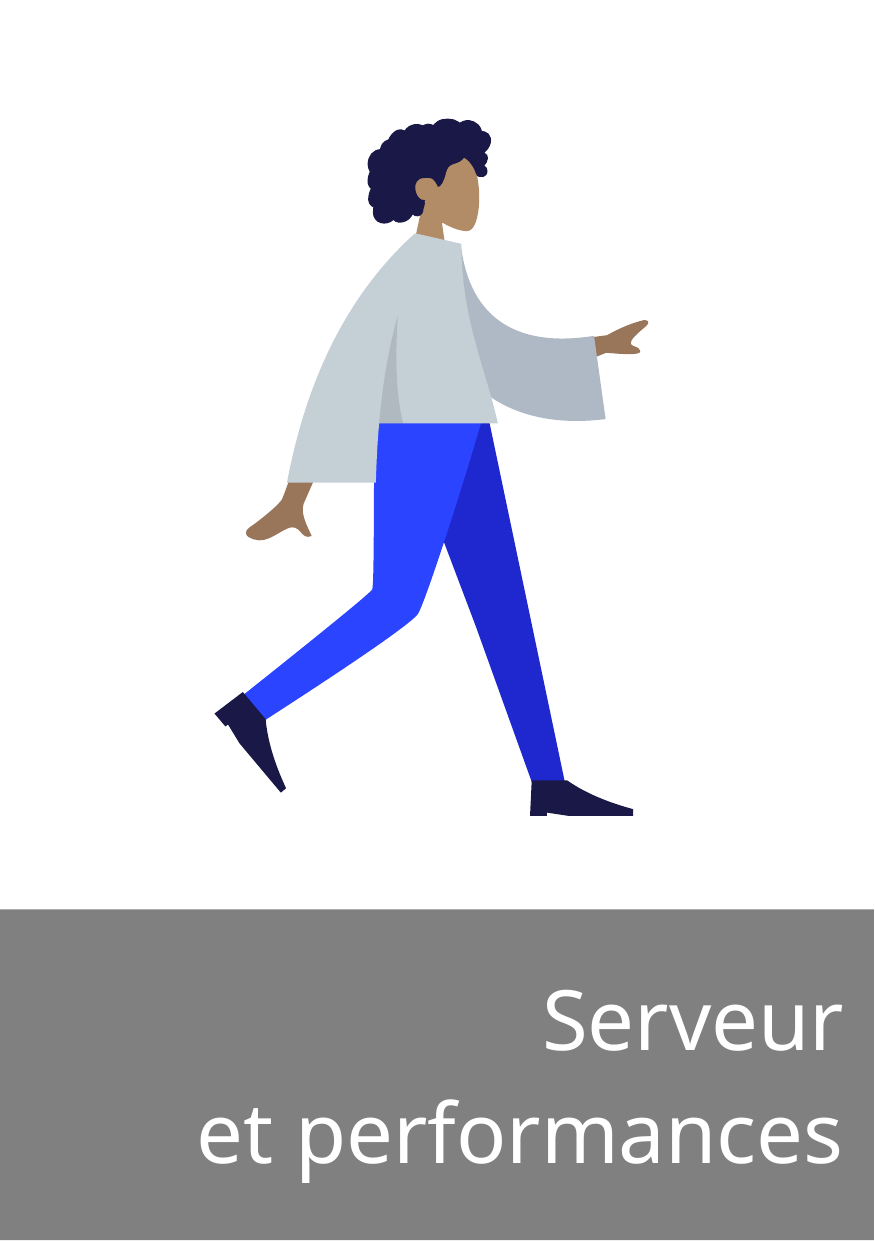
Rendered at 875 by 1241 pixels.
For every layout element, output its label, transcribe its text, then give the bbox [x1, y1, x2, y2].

picture [133, 80, 729, 832]
title Serveur et performances [29, 933, 845, 1217]
